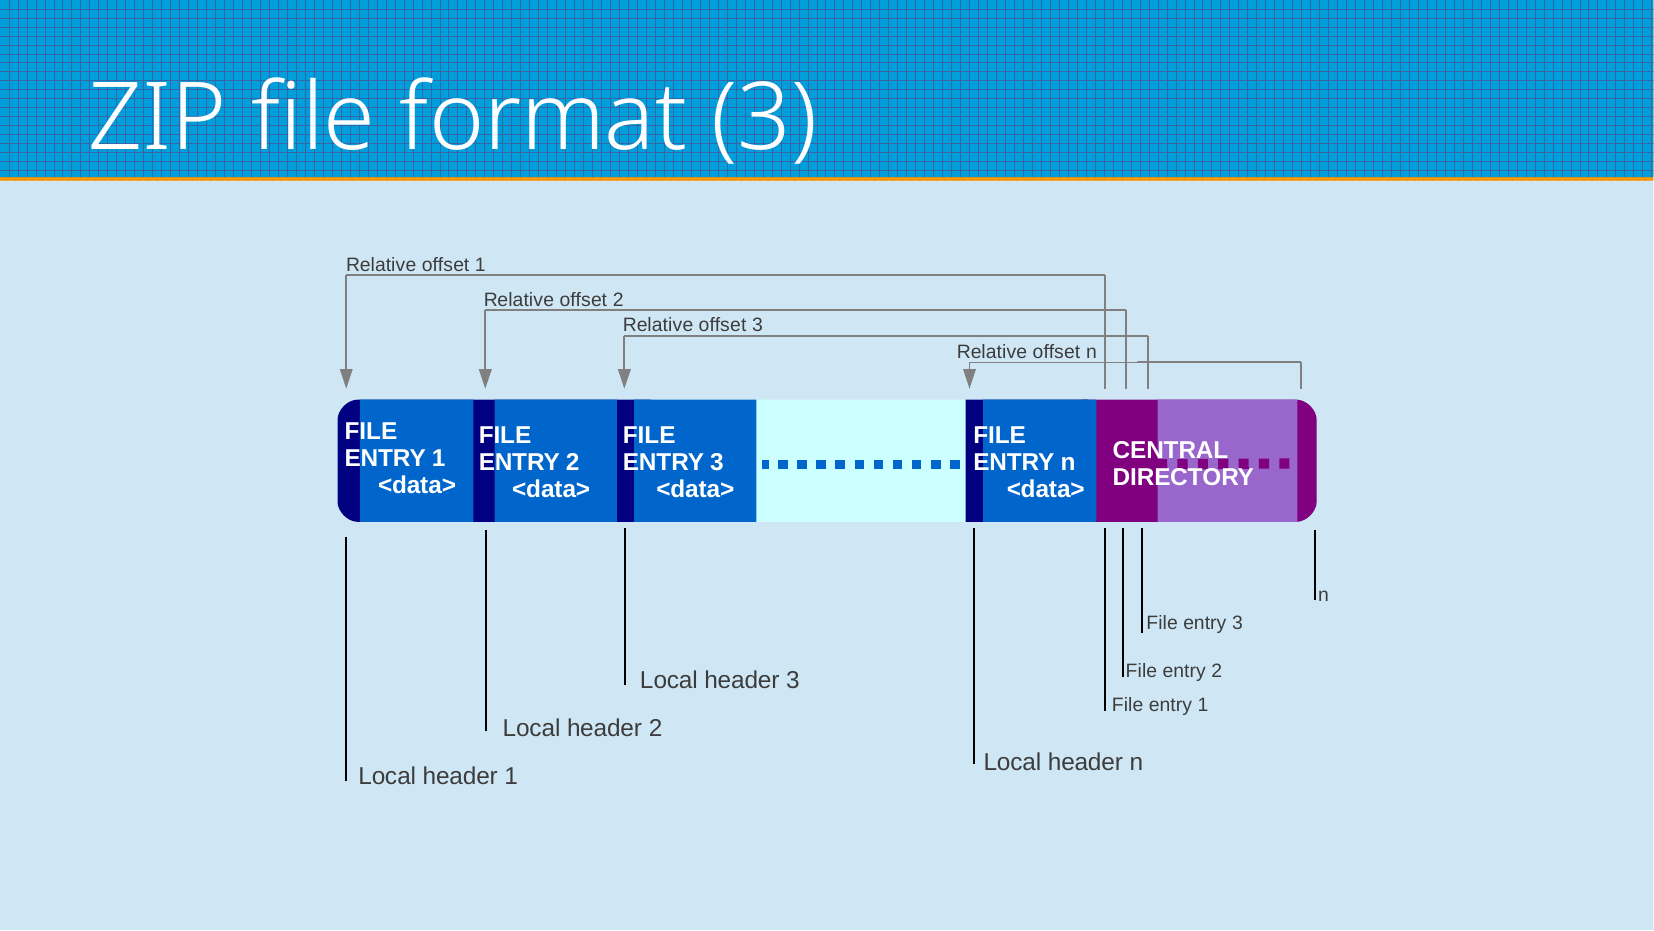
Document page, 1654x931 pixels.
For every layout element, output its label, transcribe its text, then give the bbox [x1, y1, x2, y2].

picture [296, 236, 1358, 813]
title ZIP file format (3) [88, 14, 1565, 178]
